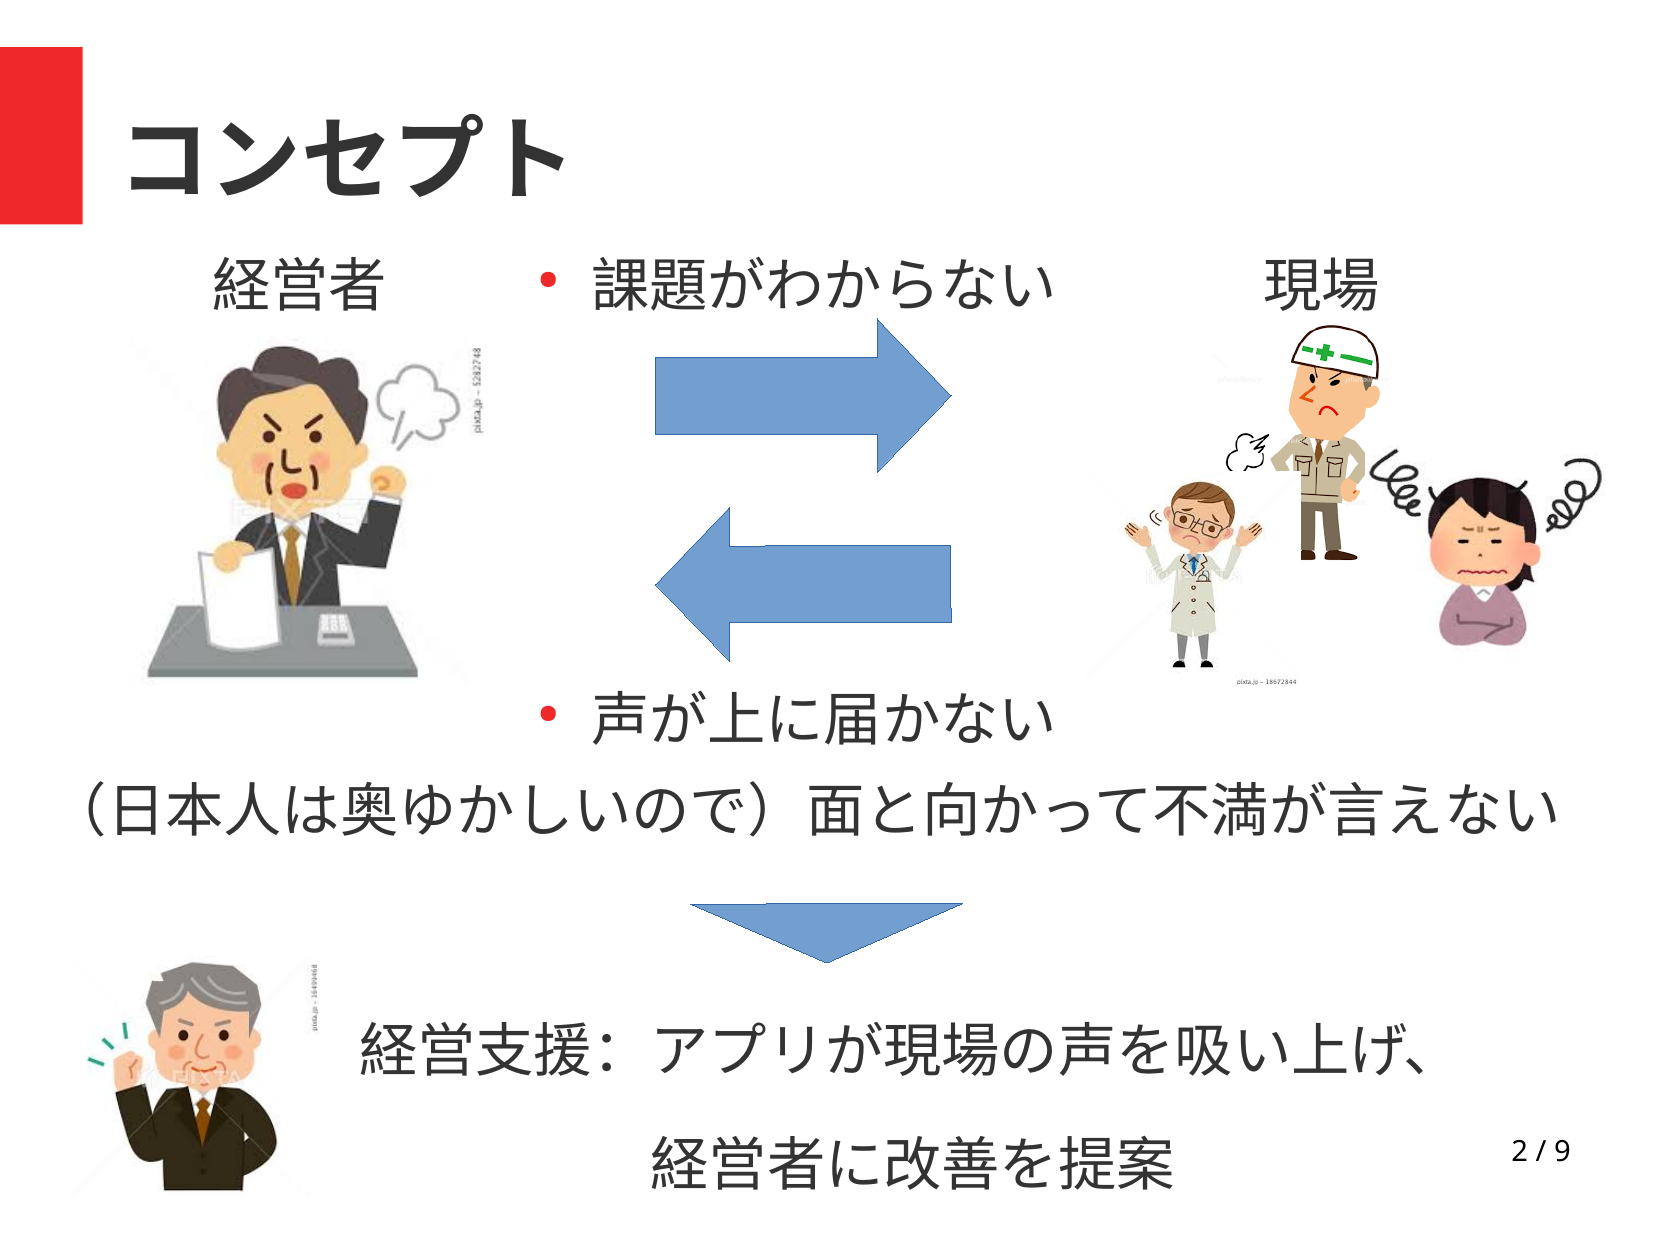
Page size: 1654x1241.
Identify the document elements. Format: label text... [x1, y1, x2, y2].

text_box 課題がわからない [520, 238, 1087, 331]
picture [1086, 331, 1607, 686]
list 経営支援：アプリが現場の声を吸い上げ、 経営者に改善を提案 [288, 1003, 1512, 1193]
text_box [690, 903, 963, 963]
text_box [655, 331, 952, 473]
text_box 経営者 [141, 238, 438, 331]
picture [70, 956, 319, 1198]
picture [129, 336, 484, 686]
text_box 現場 [1192, 238, 1430, 331]
text_box [655, 507, 952, 662]
text_box 声が上に届かない [520, 673, 1087, 764]
title コンセプト [118, 49, 1571, 257]
text_box （日本人は奥ゆかしいので）面と向かって不満が言えない [0, 764, 1577, 857]
